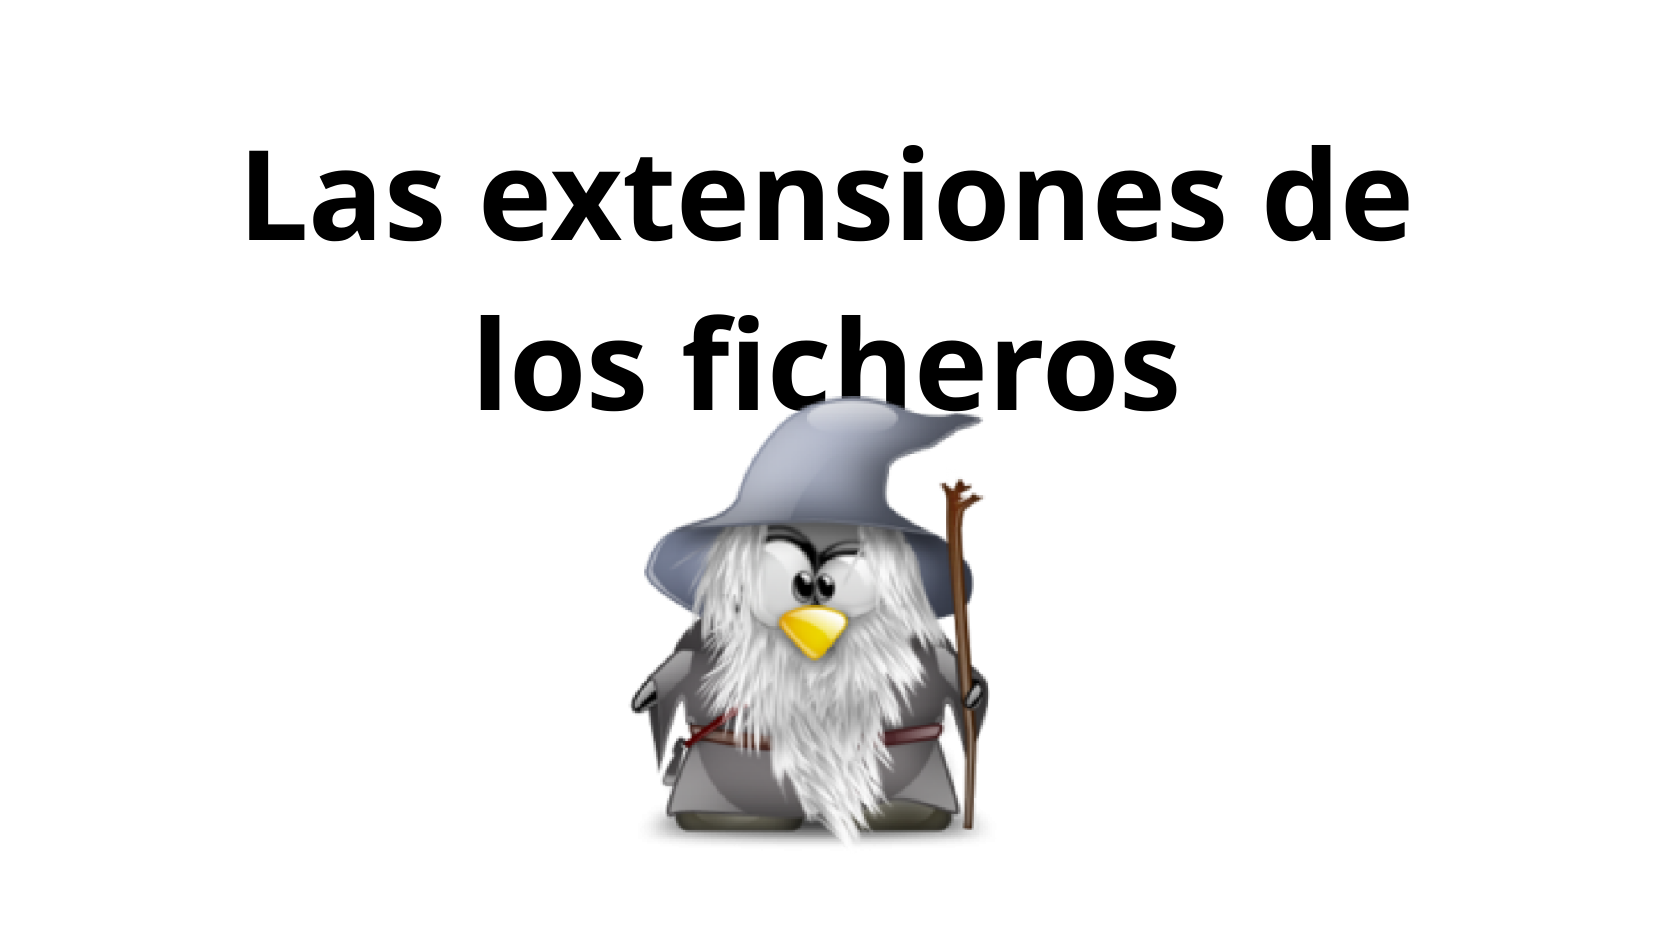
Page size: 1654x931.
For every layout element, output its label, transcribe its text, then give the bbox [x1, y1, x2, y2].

text_box Las extensiones de los ficheros [199, 99, 1455, 365]
picture [598, 396, 1056, 855]
